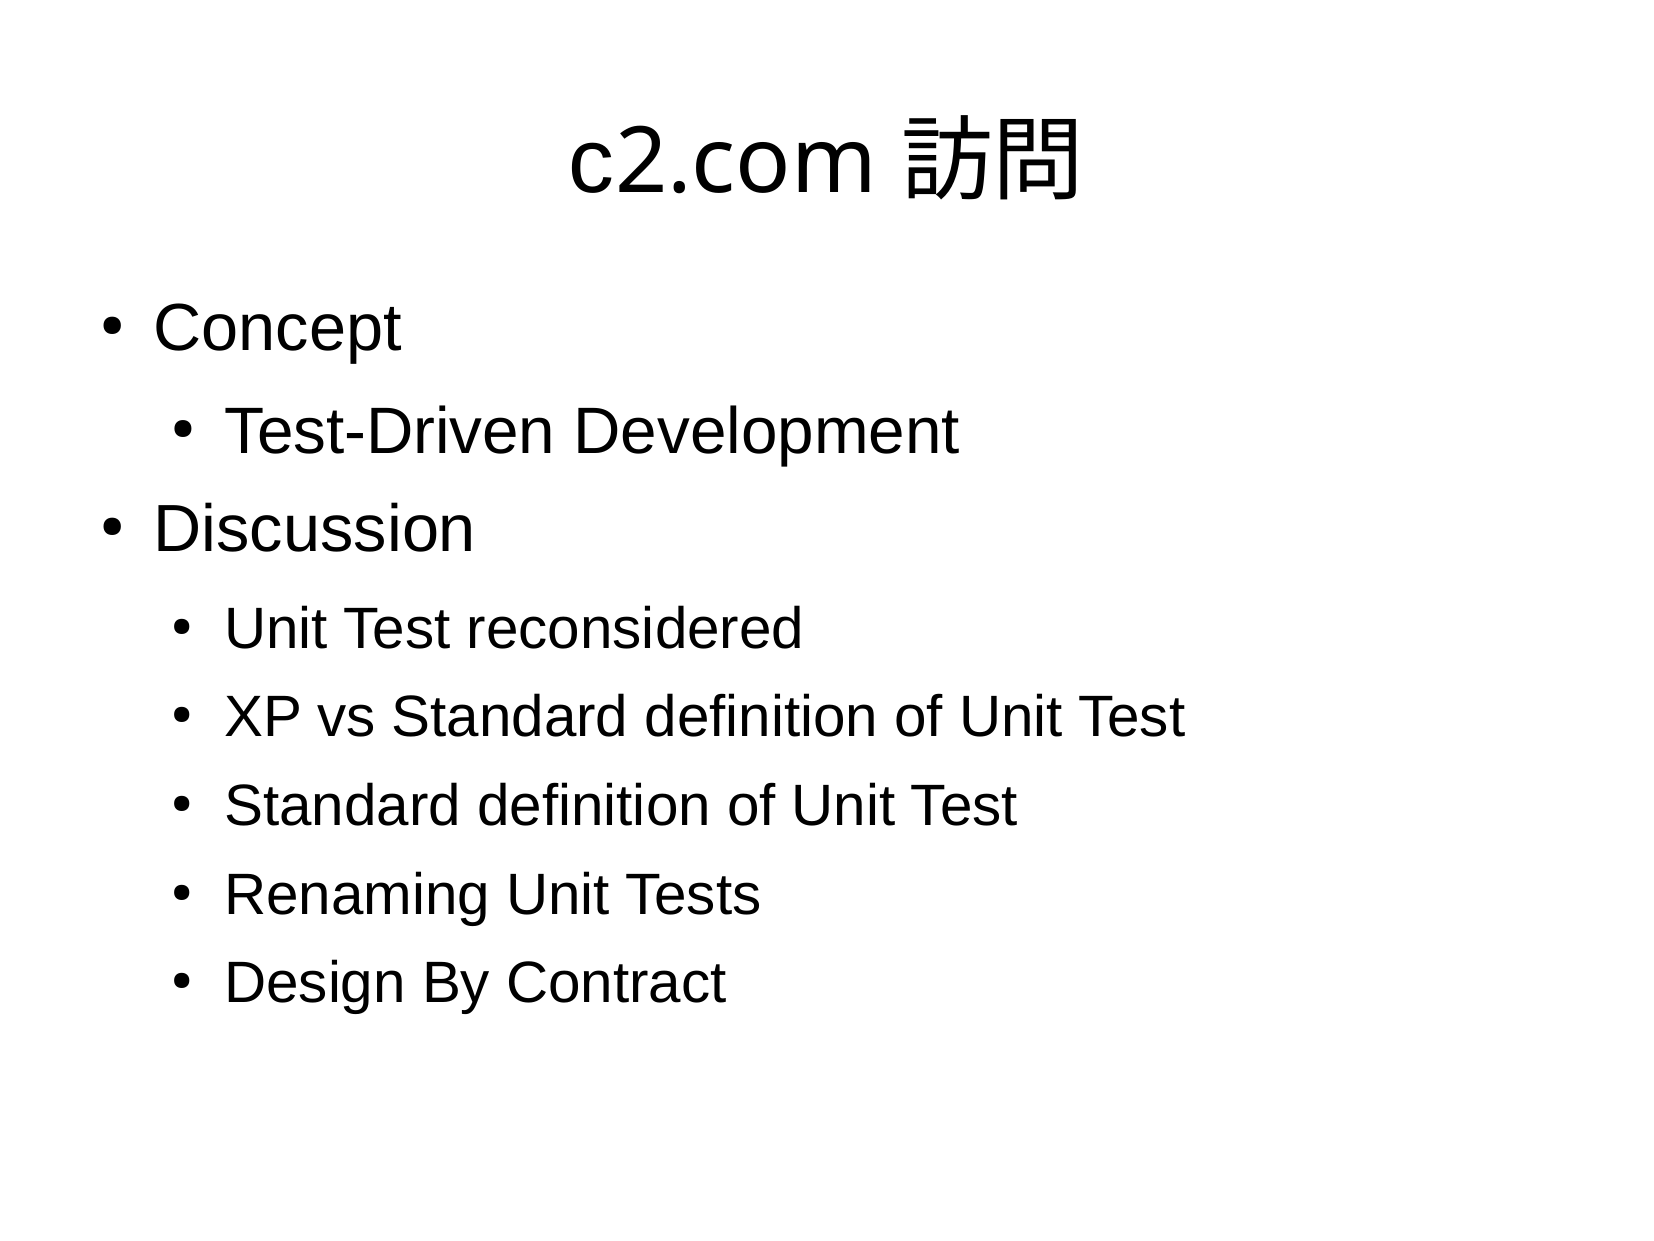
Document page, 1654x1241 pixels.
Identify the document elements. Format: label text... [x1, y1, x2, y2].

list Concept Test-Driven Development Discussion Unit Test reconsidered XP vs Standard definition of Unit Test Standard definition of Unit Test Renaming Unit Tests Design By Contract [82, 290, 1571, 1109]
title c2.com 訪問 [82, 49, 1571, 257]
